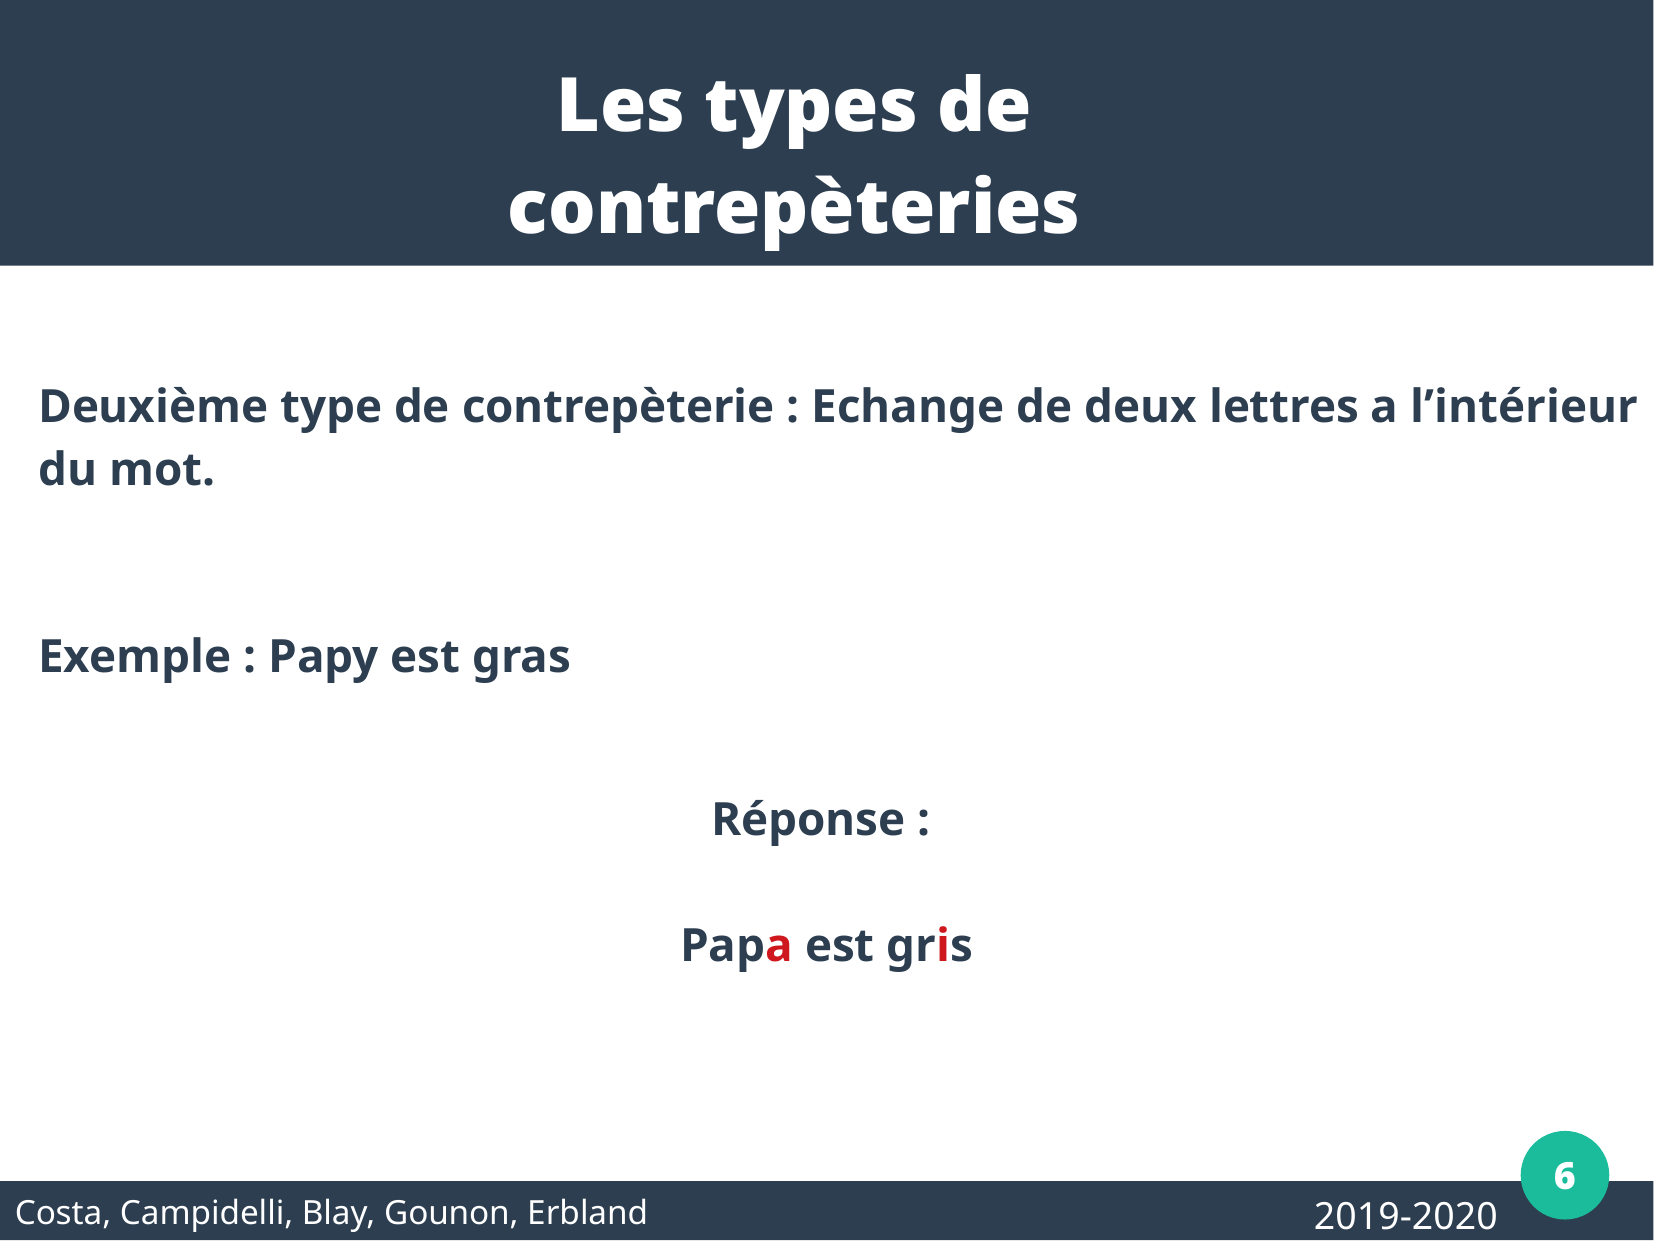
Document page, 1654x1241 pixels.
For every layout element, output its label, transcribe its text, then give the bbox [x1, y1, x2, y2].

text_box Réponse : Papa est gris [0, 779, 1654, 1055]
text_box Costa, Campidelli, Blay, Gounon, Erbland [0, 1181, 1299, 1241]
text_box Costa, Campidelli, Blay, Gounon, Erbland [1536, 1181, 1654, 1241]
text_box Deuxième type de contrepèterie : Echange de deux lettres a l’intérieur du mot. Exemple : Papy est gras [23, 366, 1654, 648]
title Les types de contrepèteries [507, 51, 1146, 209]
text_box 2019-2020 [1299, 1181, 1536, 1241]
